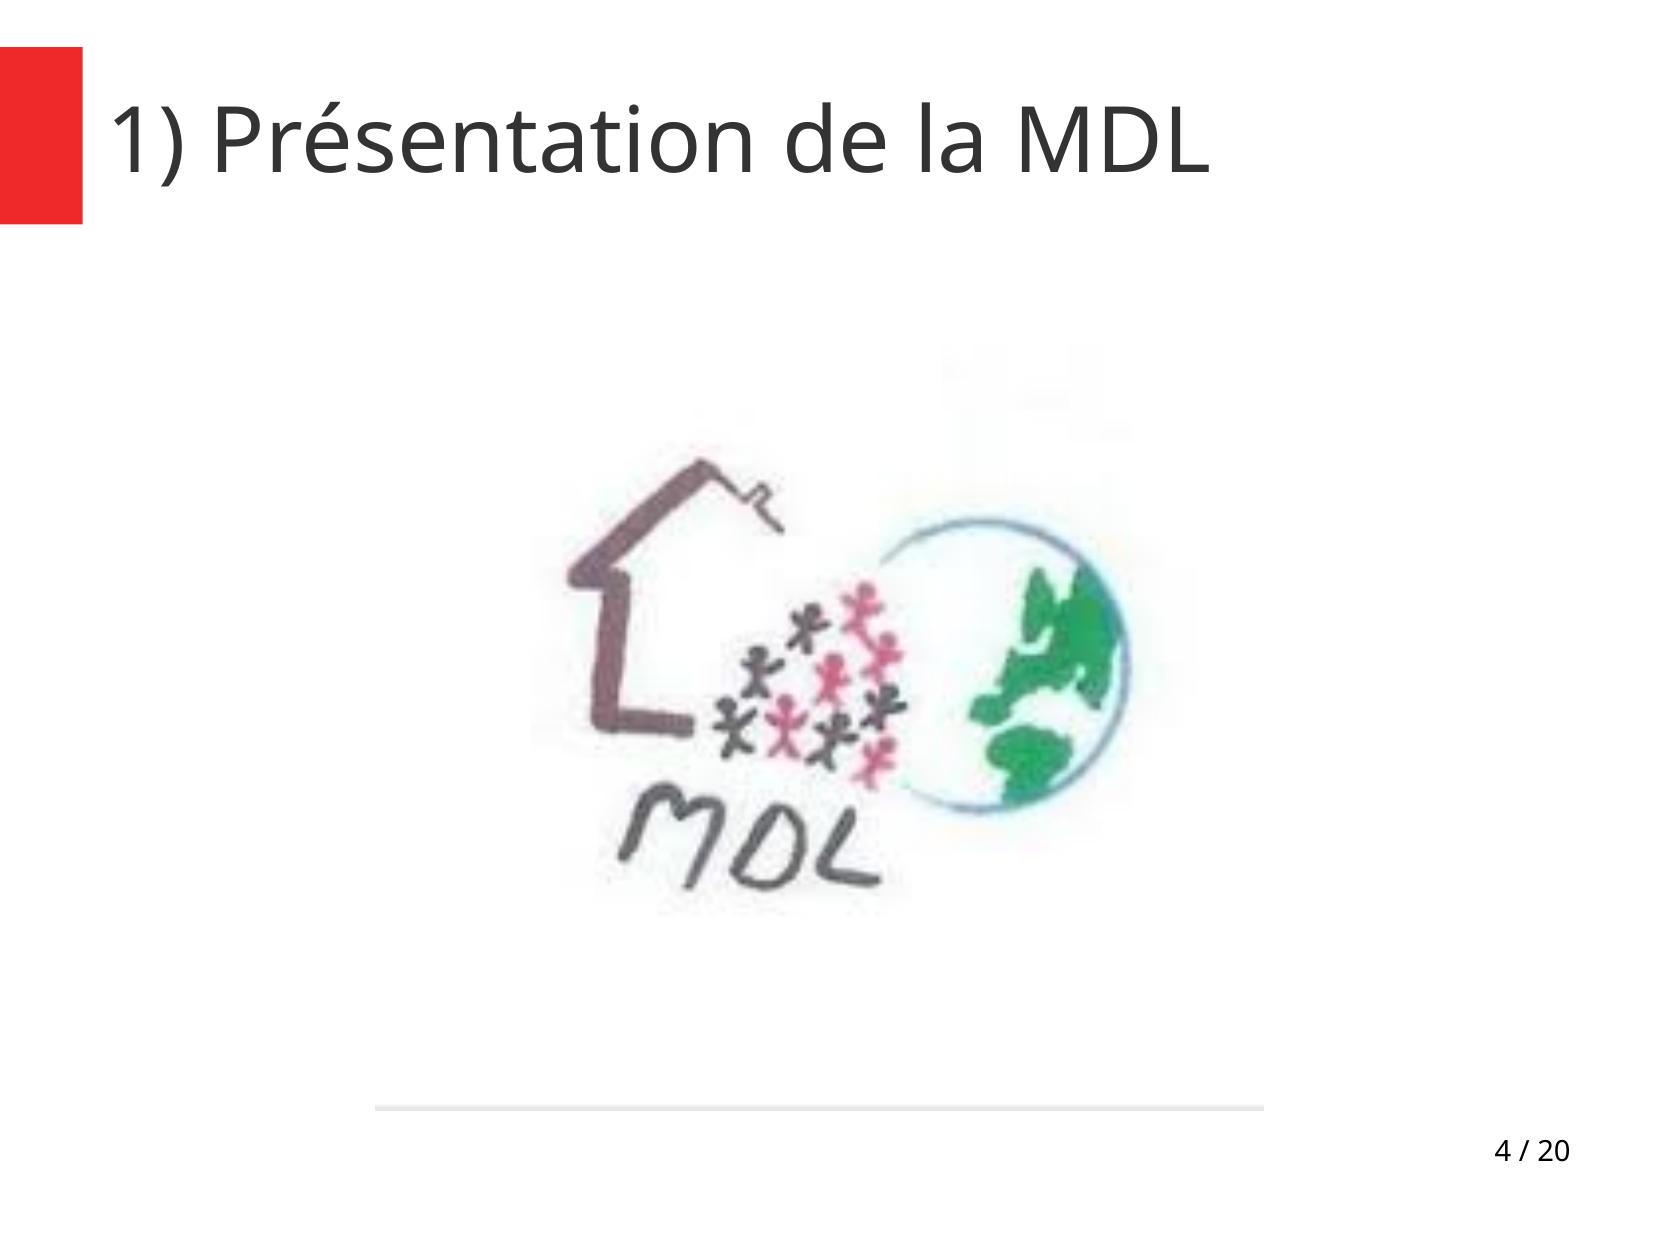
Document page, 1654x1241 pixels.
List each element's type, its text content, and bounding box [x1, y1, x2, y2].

picture [375, 221, 1264, 1111]
title 1) Présentation de la MDL [106, 49, 1619, 225]
